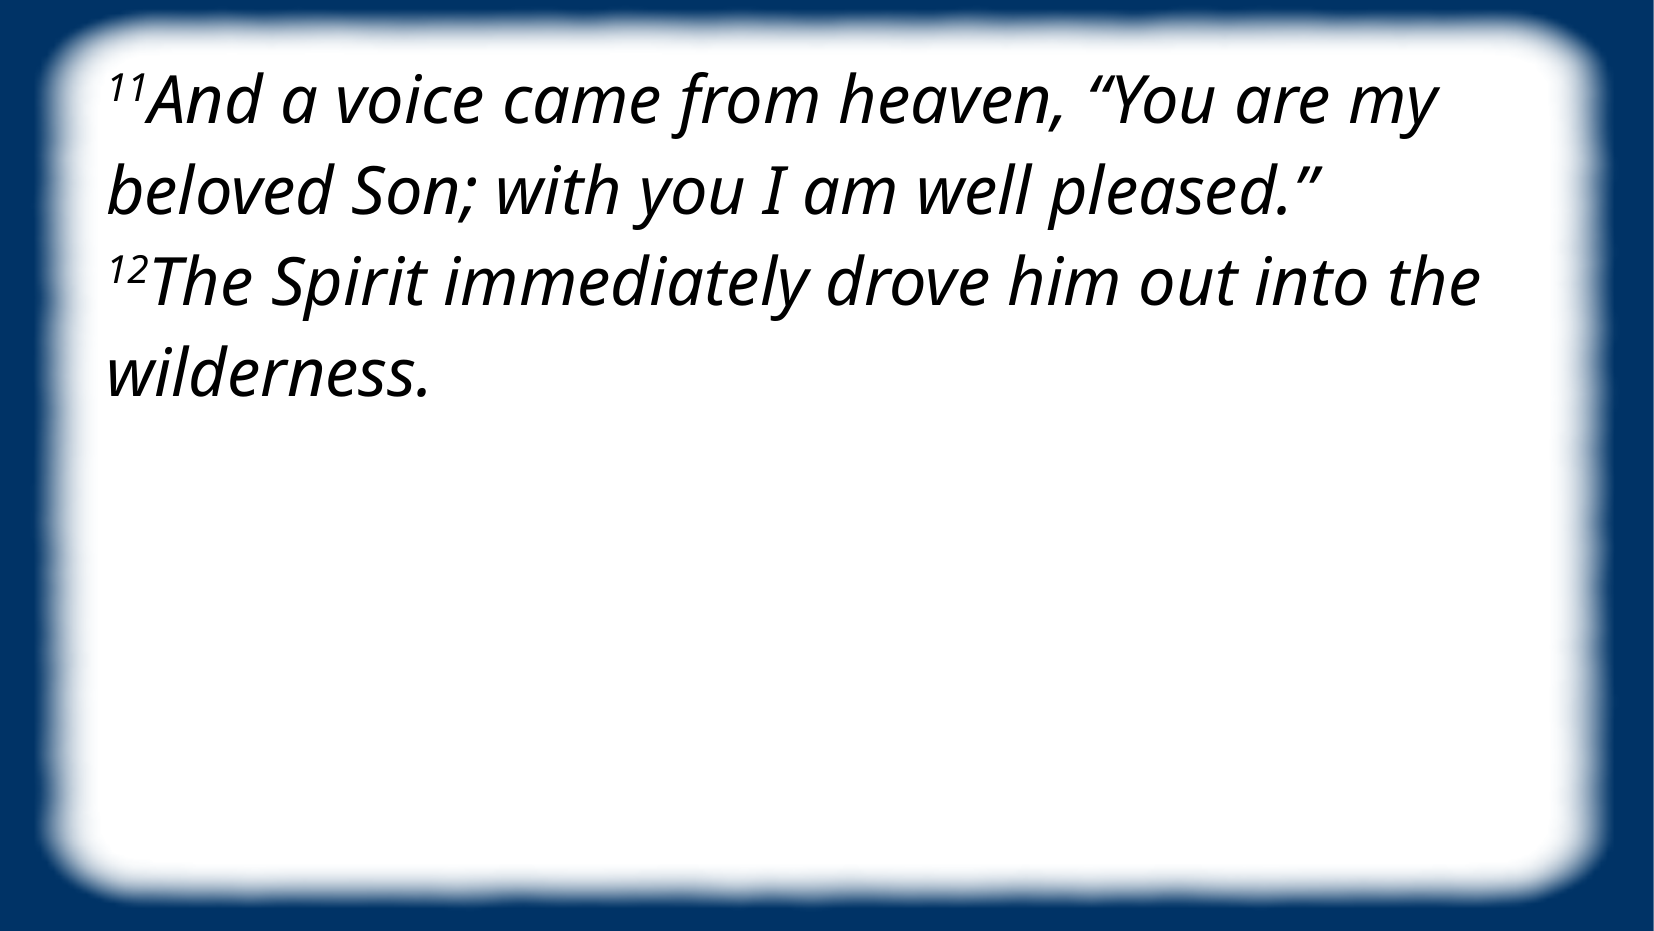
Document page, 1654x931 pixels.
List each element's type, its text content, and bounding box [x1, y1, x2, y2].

picture [0, 0, 1654, 931]
text_box 11And a voice came from heaven, “You are my beloved Son; with you I am well pleased.” 12The Spirit immediately drove him out into the wilderness. [91, 45, 1562, 504]
